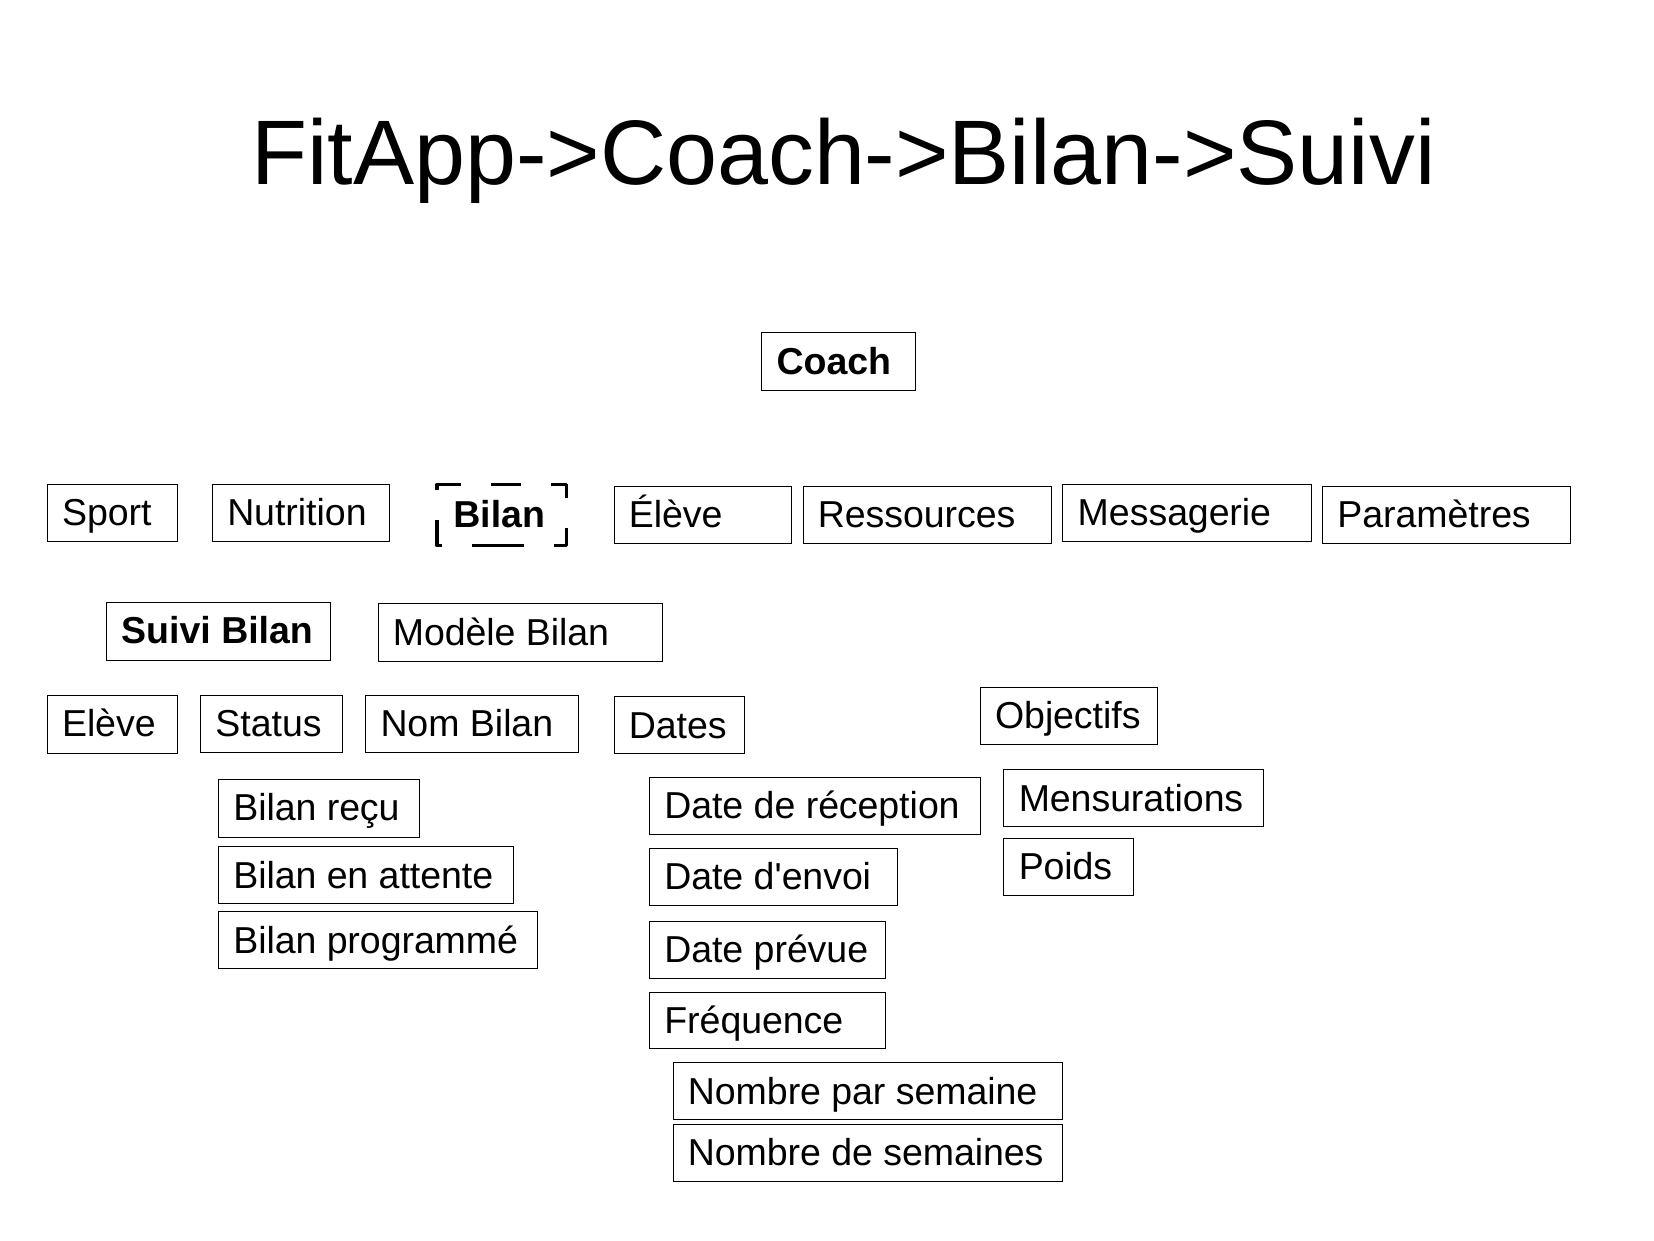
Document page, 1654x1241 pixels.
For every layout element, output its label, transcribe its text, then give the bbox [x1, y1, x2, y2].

text_box Objectifs [980, 687, 1158, 745]
text_box Paramètres [1322, 486, 1571, 544]
text_box Nombre par semaine [673, 1062, 1063, 1120]
text_box Date d'envoi [649, 848, 898, 906]
text_box Coach [761, 332, 916, 391]
text_box Ressources [803, 486, 1052, 544]
text_box Elève [47, 695, 178, 754]
text_box Nombre de semaines [673, 1124, 1063, 1182]
text_box Date prévue [649, 921, 886, 979]
text_box Poids [1003, 838, 1134, 896]
title FitApp->Coach->Bilan->Suivi [70, 49, 1619, 257]
text_box Bilan reçu [218, 779, 420, 838]
text_box Status [200, 695, 343, 753]
text_box Bilan programmé [218, 911, 538, 969]
text_box Bilan en attente [218, 846, 514, 904]
text_box Élève [614, 486, 792, 544]
text_box Date de réception [649, 777, 981, 835]
text_box Dates [614, 696, 745, 754]
text_box Mensurations [1003, 769, 1264, 827]
text_box Nutrition [212, 484, 390, 542]
text_box Bilan [437, 484, 567, 546]
text_box Sport [47, 484, 178, 542]
text_box Modèle Bilan [378, 603, 663, 662]
text_box Nom Bilan [365, 695, 579, 753]
text_box Fréquence [649, 992, 886, 1049]
text_box Messagerie [1062, 484, 1312, 542]
text_box Suivi Bilan [106, 602, 331, 661]
